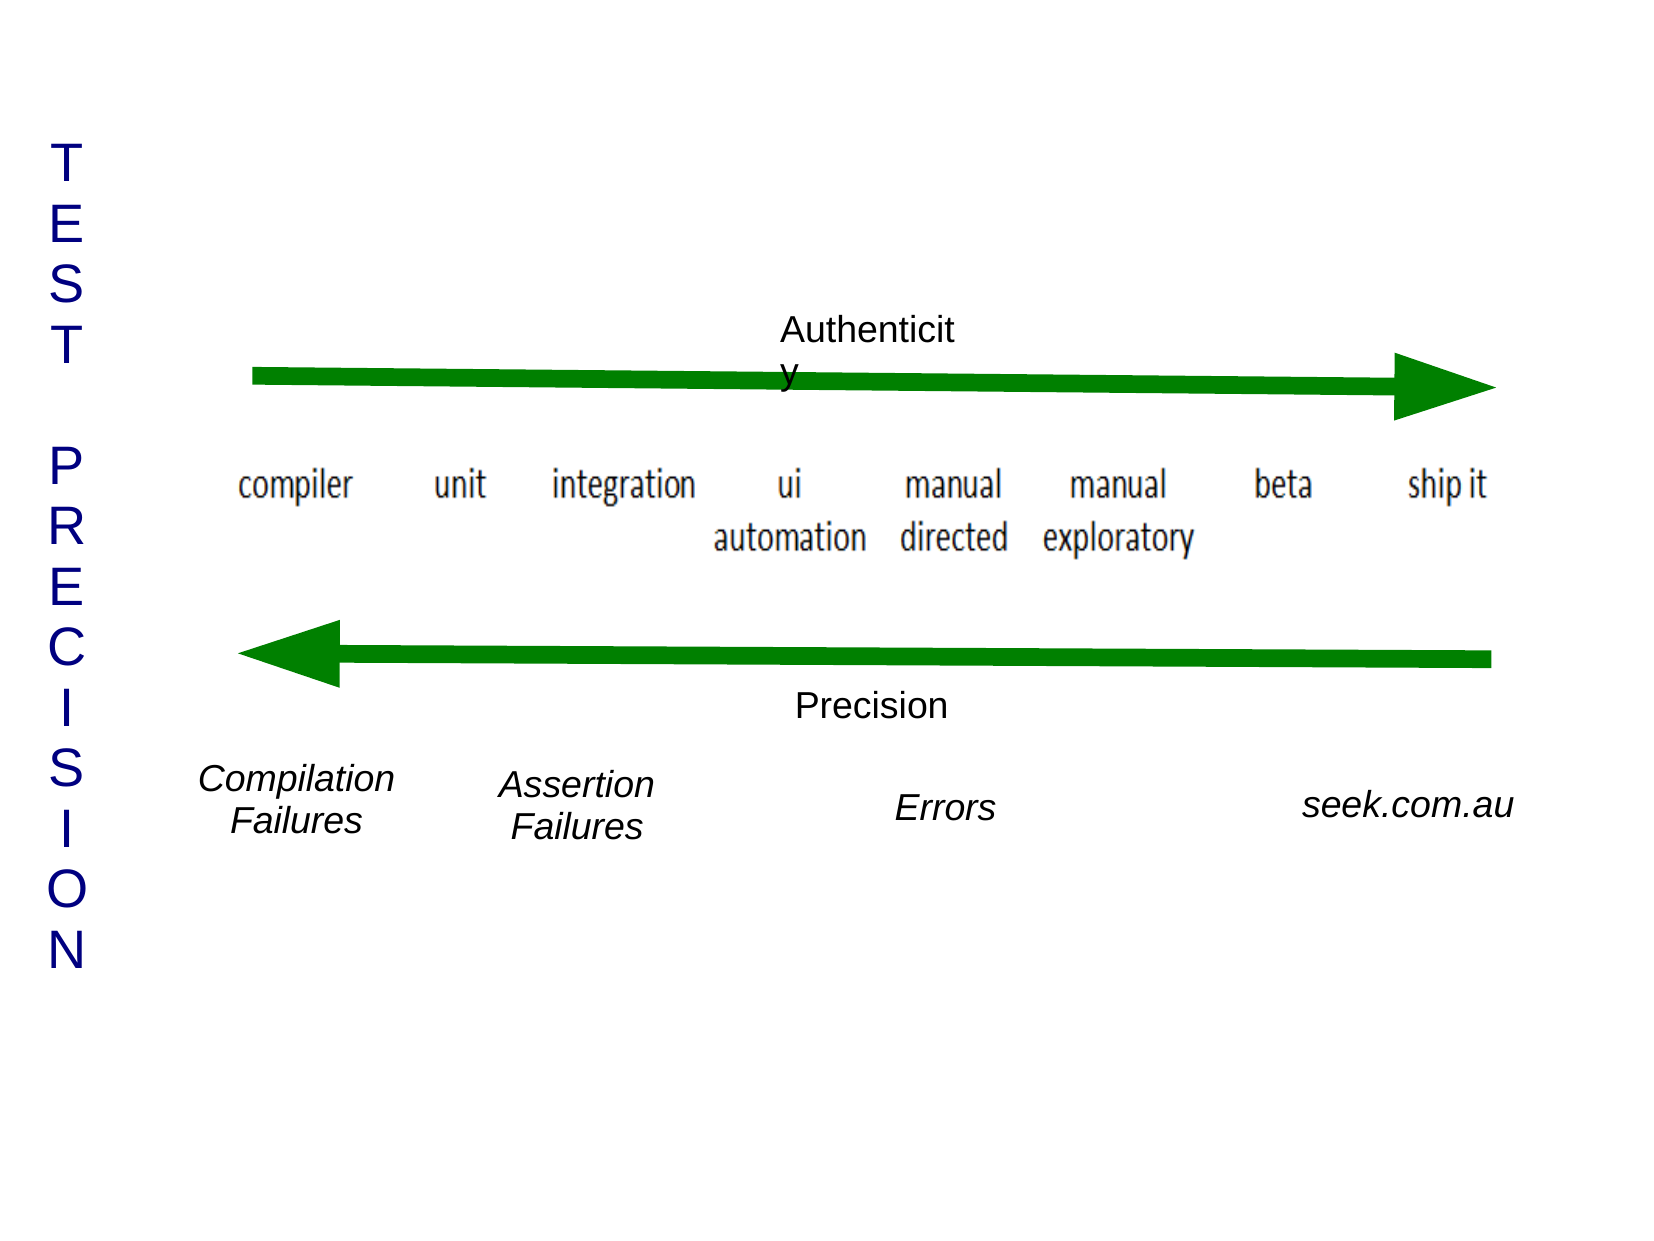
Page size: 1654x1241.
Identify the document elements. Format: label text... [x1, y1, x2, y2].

picture [218, 458, 1506, 566]
text_box Assertion Failures [484, 755, 674, 855]
text_box T E S T PRECISION [31, 125, 103, 988]
text_box seek.com.au [1287, 775, 1536, 835]
text_box Precision [779, 676, 964, 734]
text_box Authenticity [765, 301, 989, 359]
text_box Errors [879, 779, 1069, 839]
text_box Compilation Failures [183, 750, 420, 849]
